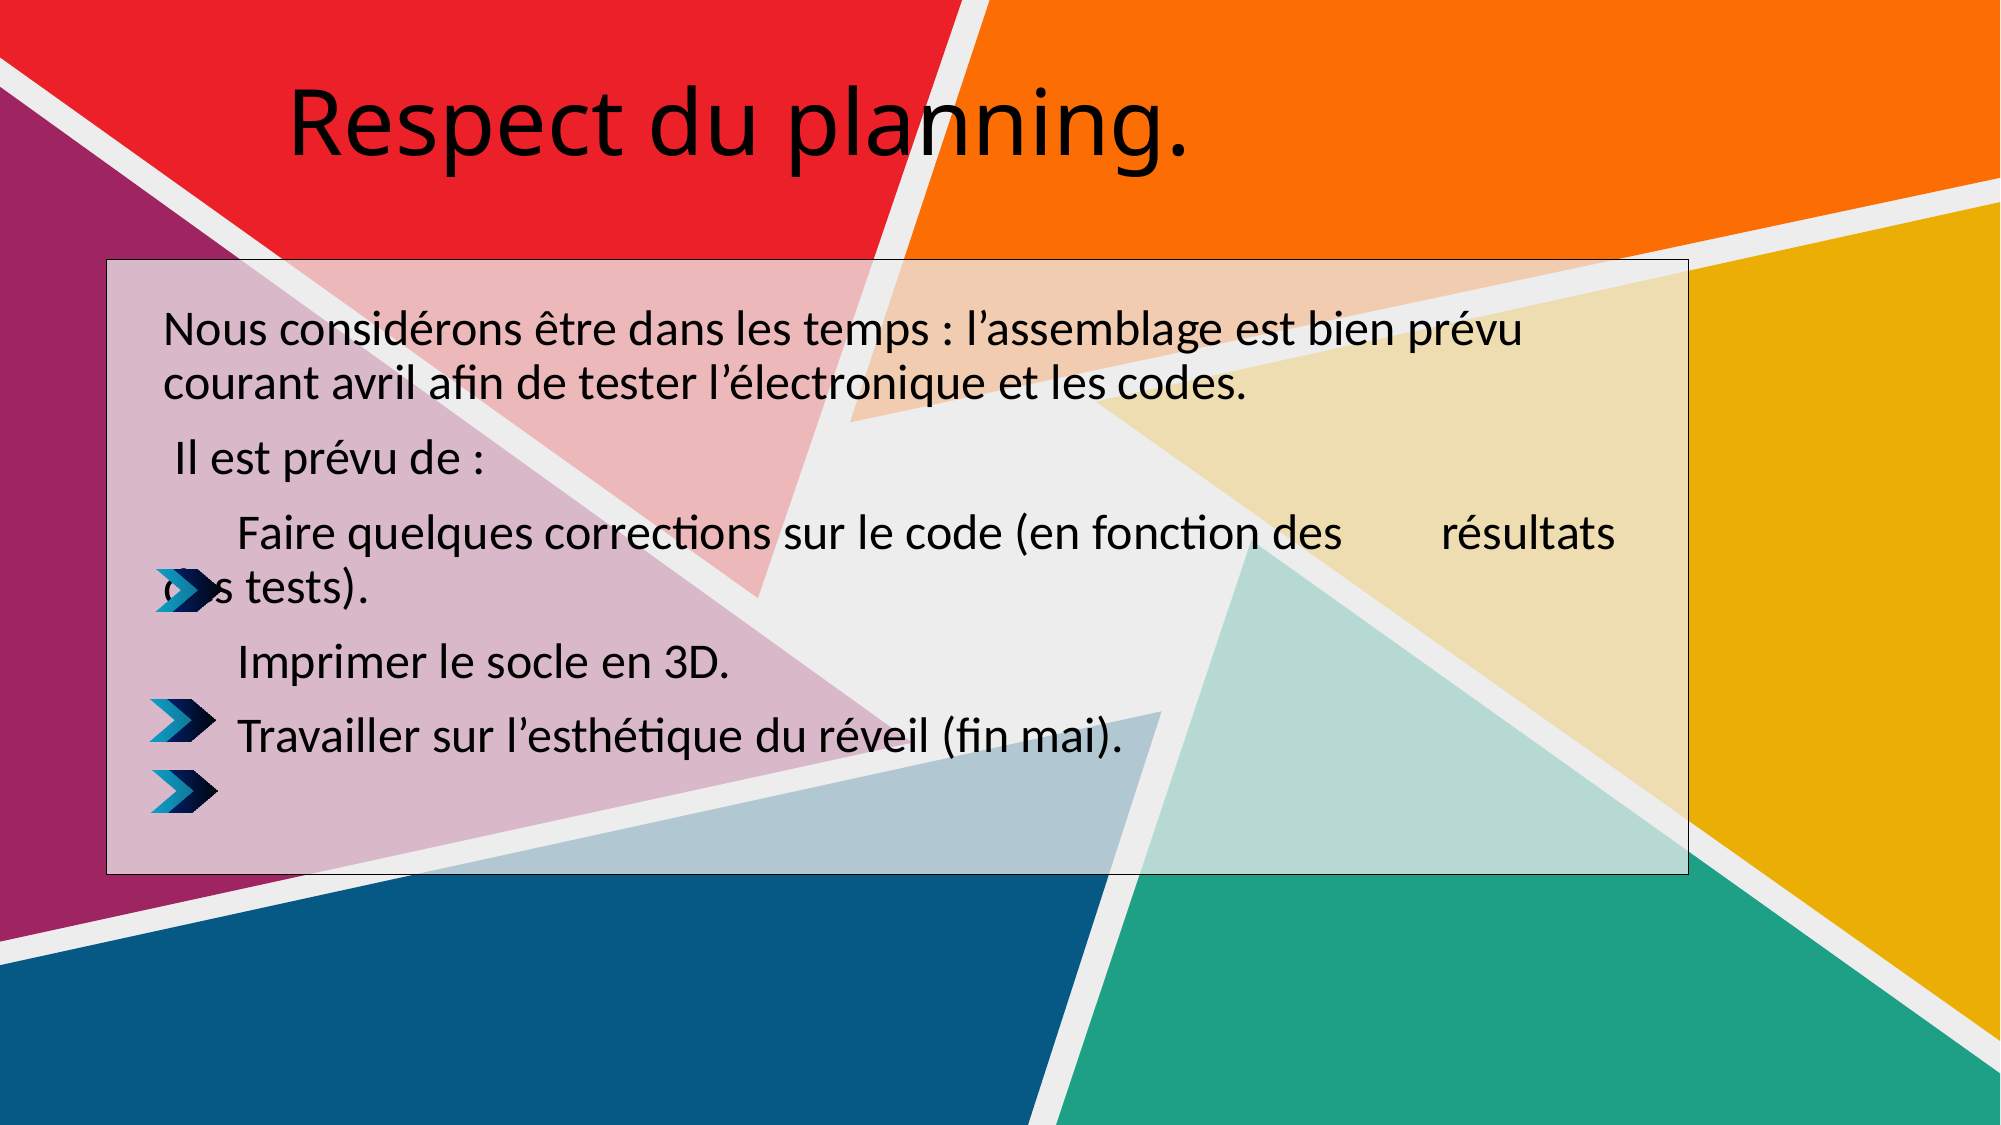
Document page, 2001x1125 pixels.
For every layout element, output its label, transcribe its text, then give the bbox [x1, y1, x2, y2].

title Respect du planning. [271, 23, 1571, 228]
picture [147, 696, 219, 745]
picture [148, 767, 221, 815]
text_box Nous considérons être dans les temps : l’assemblage est bien prévu courant avril afin de tester l’électronique et les codes. Il est prévu de : Faire quelques corrections sur le code (en fonction des résultats des tests). Imprimer le socle en 3D. Travailler sur l’esthétique du réveil (fin mai). [148, 295, 1642, 772]
picture [153, 566, 225, 615]
text_box [106, 218, 1689, 875]
